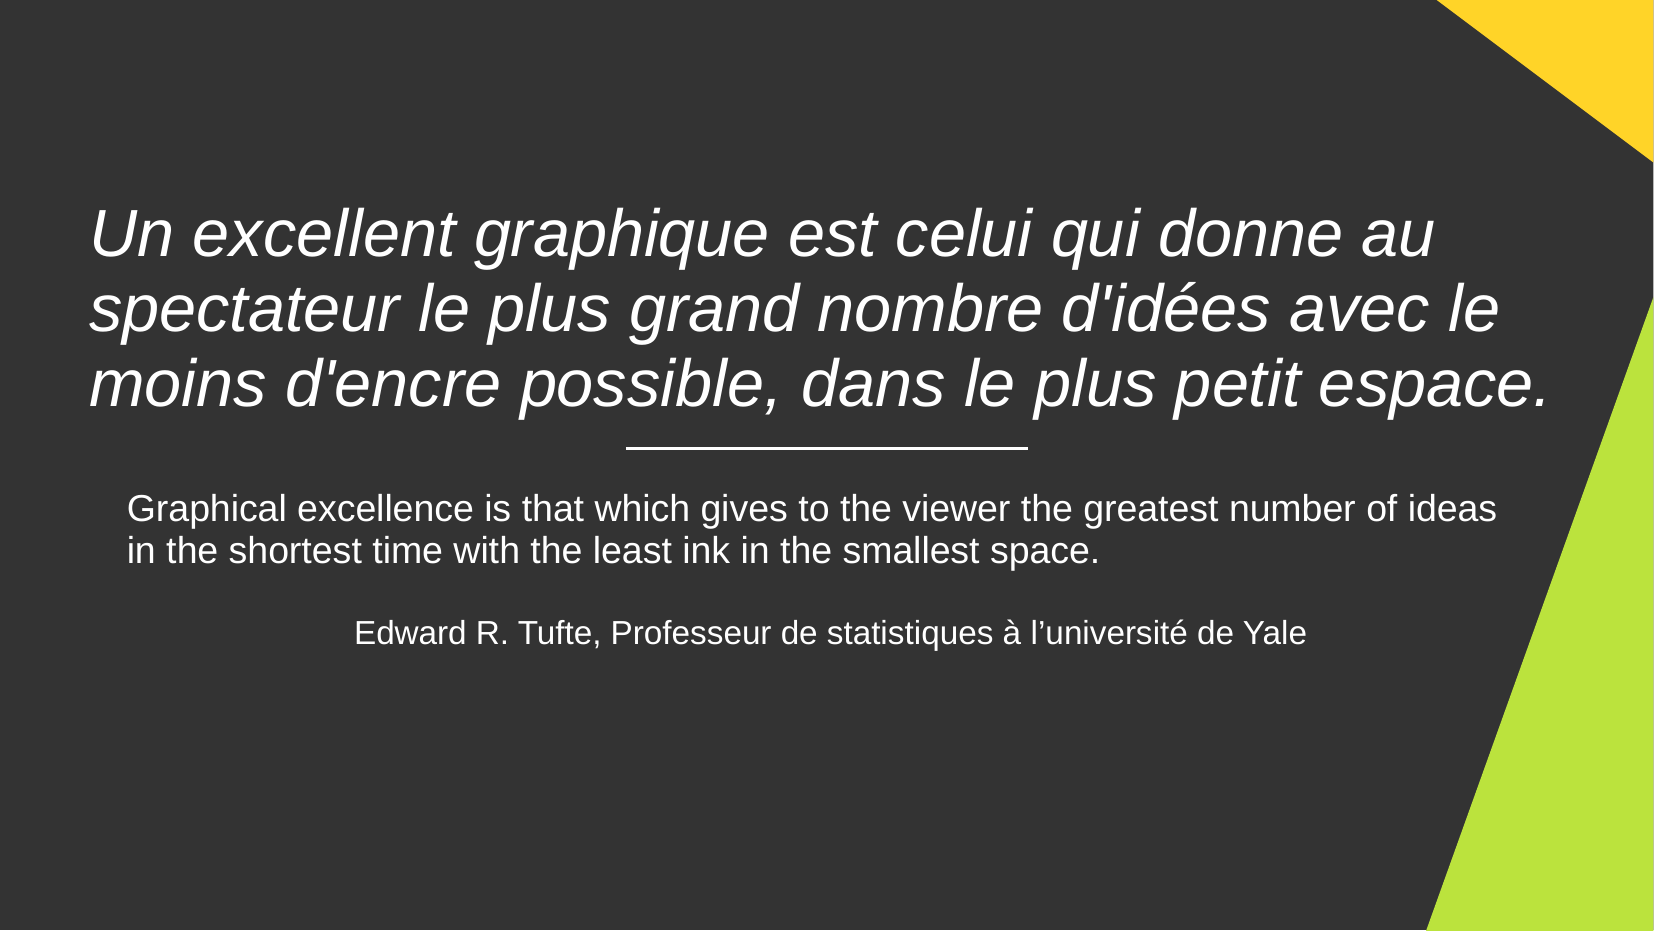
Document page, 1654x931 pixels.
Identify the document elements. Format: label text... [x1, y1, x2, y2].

text_box Un excellent graphique est celui qui donne au spectateur le plus grand nombre d'idées avec le moins d'encre possible, dans le plus petit espace. [74, 188, 1580, 429]
text_box [1436, 0, 1654, 163]
title Edward R. Tufte, Professeur de statistiques à l’université de Yale [31, 614, 1622, 652]
text_box [1426, 295, 1654, 931]
text_box Graphical excellence is that which gives to the viewer the greatest number of ideas in the shortest time with the least ink in the smallest space. [112, 479, 1542, 579]
